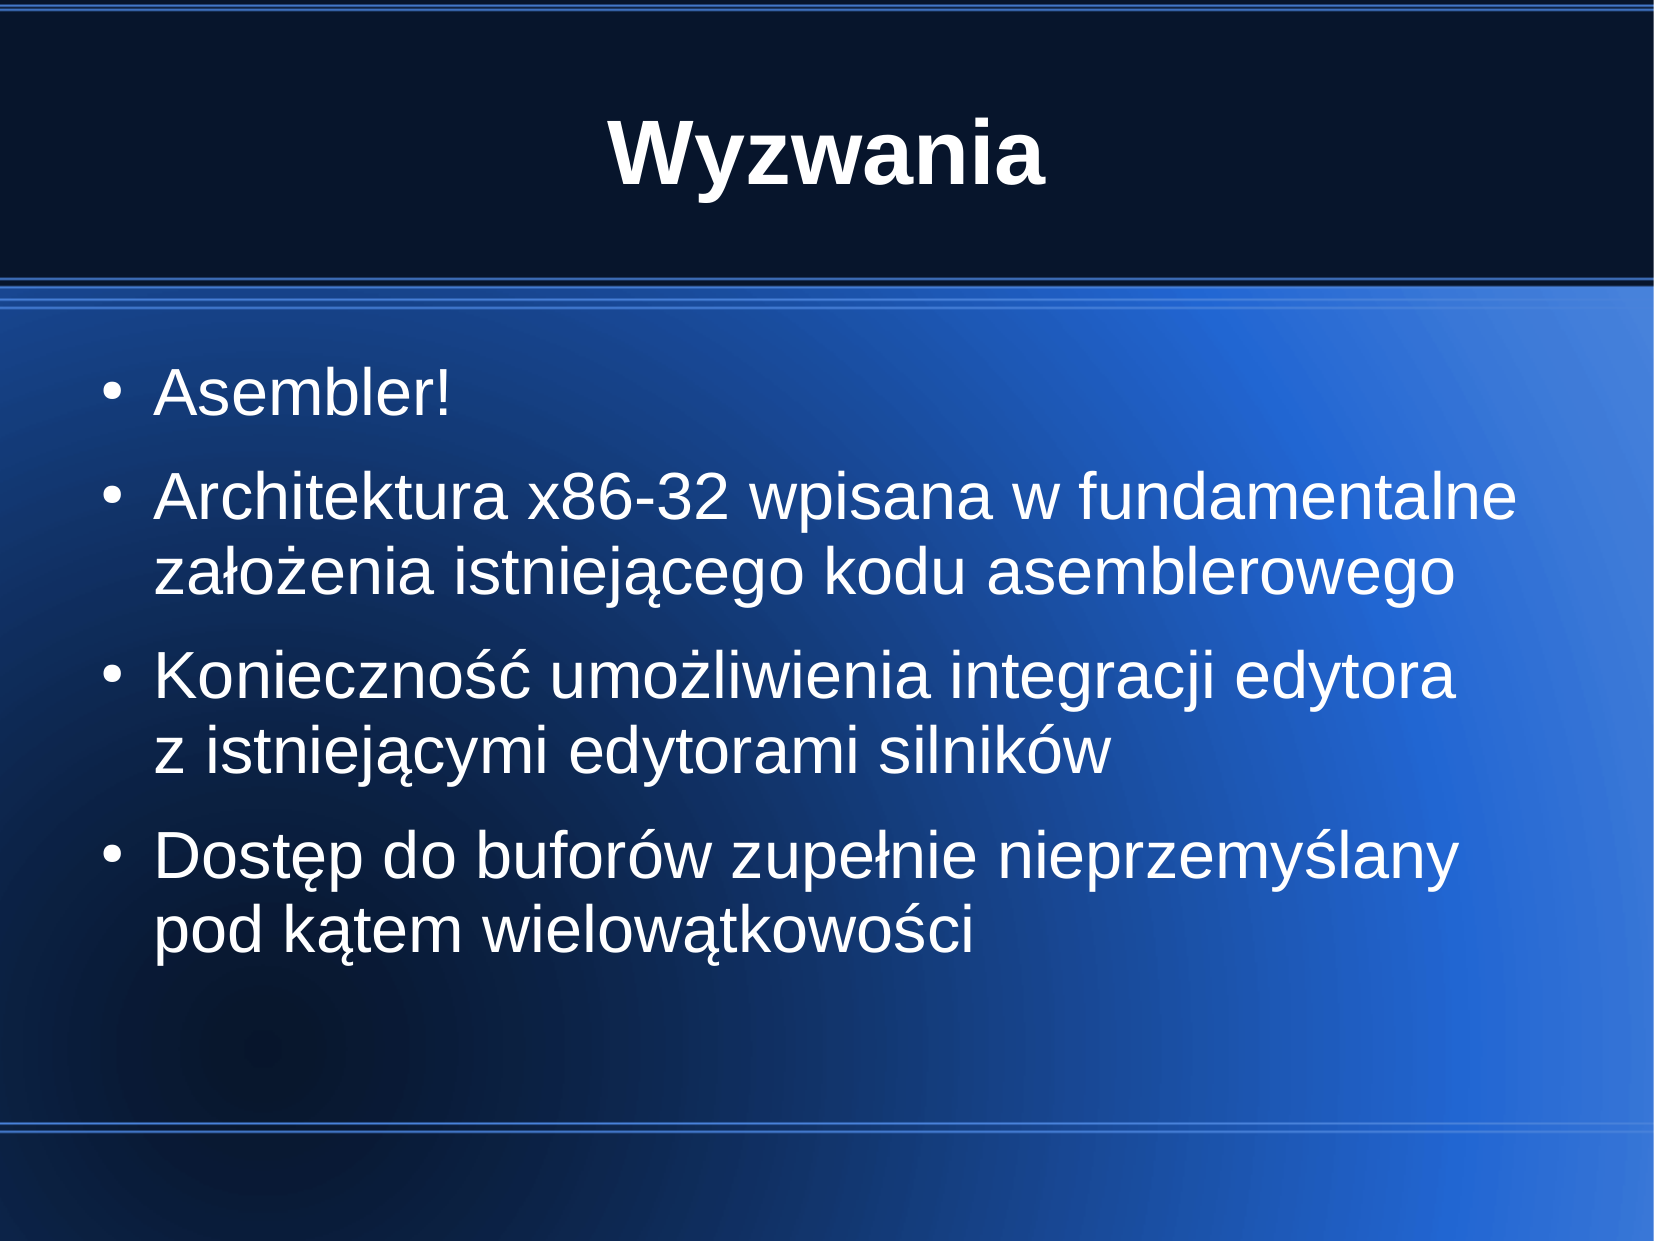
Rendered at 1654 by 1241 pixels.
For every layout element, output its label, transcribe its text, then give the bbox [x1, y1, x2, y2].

list Asembler! Architektura x86-32 wpisana w fundamentalne założenia istniejącego kodu asemblerowego Konieczność umożliwienia integracji edytora z istniejącymi edytorami silników Dostęp do buforów zupełnie nieprzemyślany pod kątem wielowątkowości [82, 355, 1571, 1075]
picture [0, 0, 1654, 1241]
title Wyzwania [82, 49, 1571, 257]
